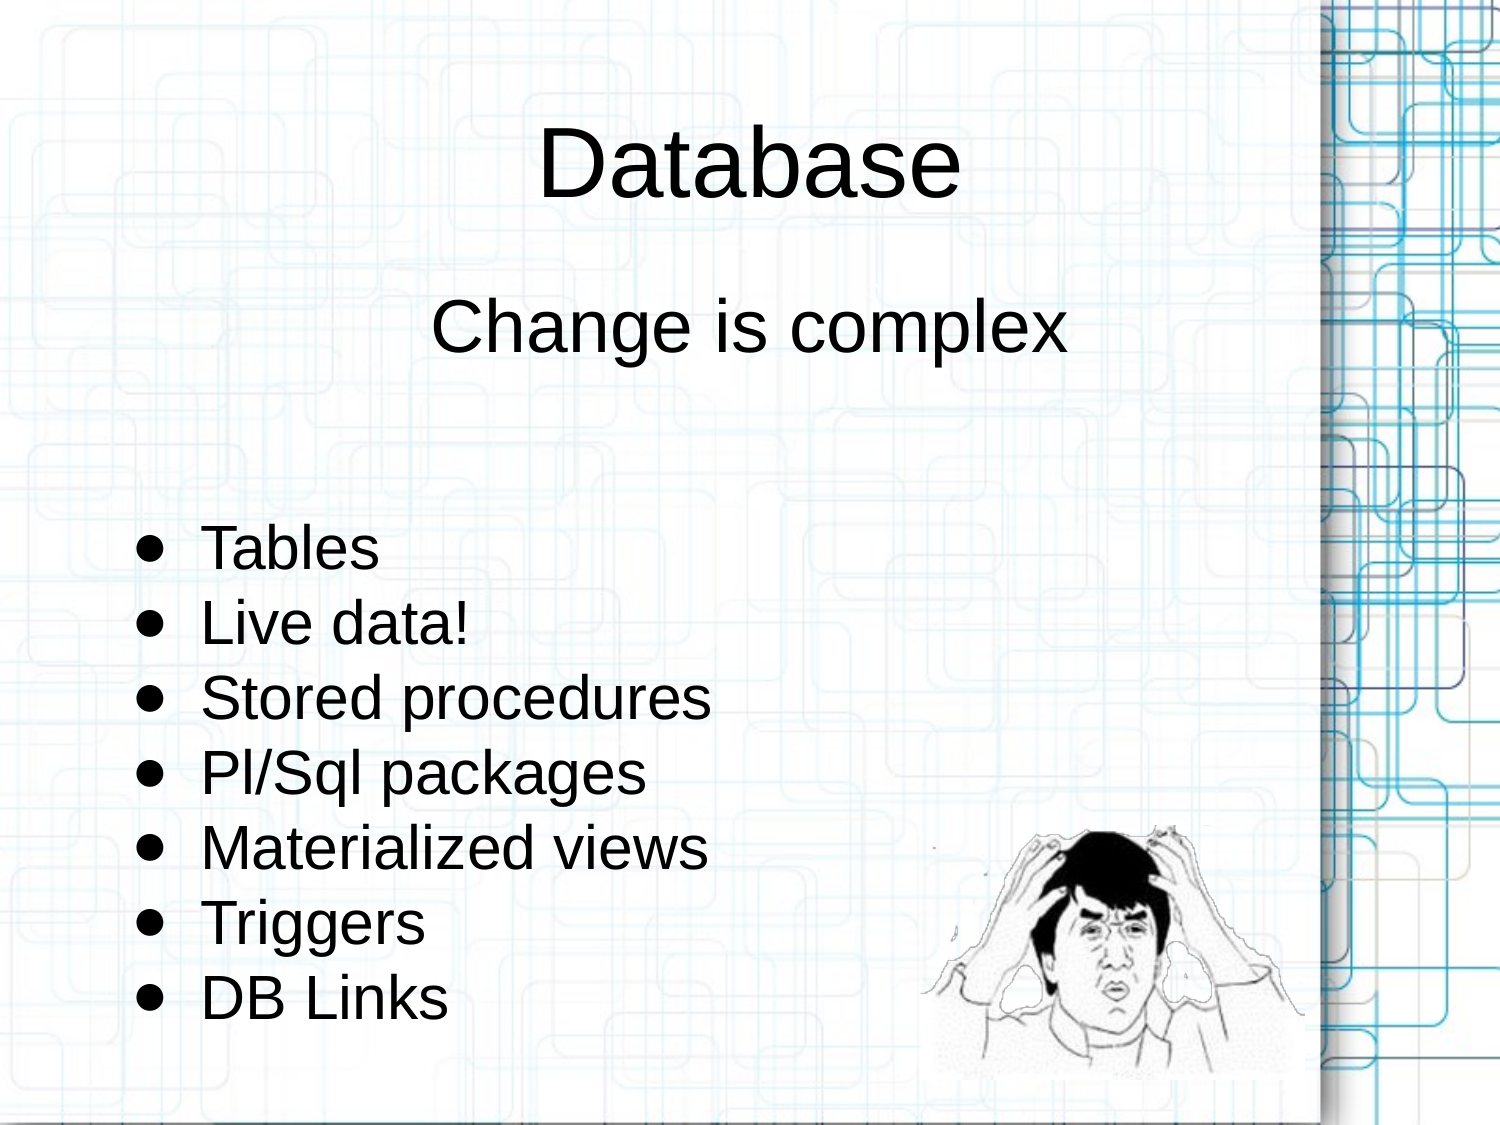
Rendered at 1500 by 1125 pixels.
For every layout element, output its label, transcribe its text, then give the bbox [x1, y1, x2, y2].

title Database [75, 45, 1425, 233]
text_box Tables Live data! Stored procedures Pl/Sql packages Materialized views Triggers DB Links [109, 492, 1358, 1065]
picture [0, 0, 1500, 1125]
text_box [920, 825, 1306, 1080]
list Change is complex [75, 262, 1425, 401]
